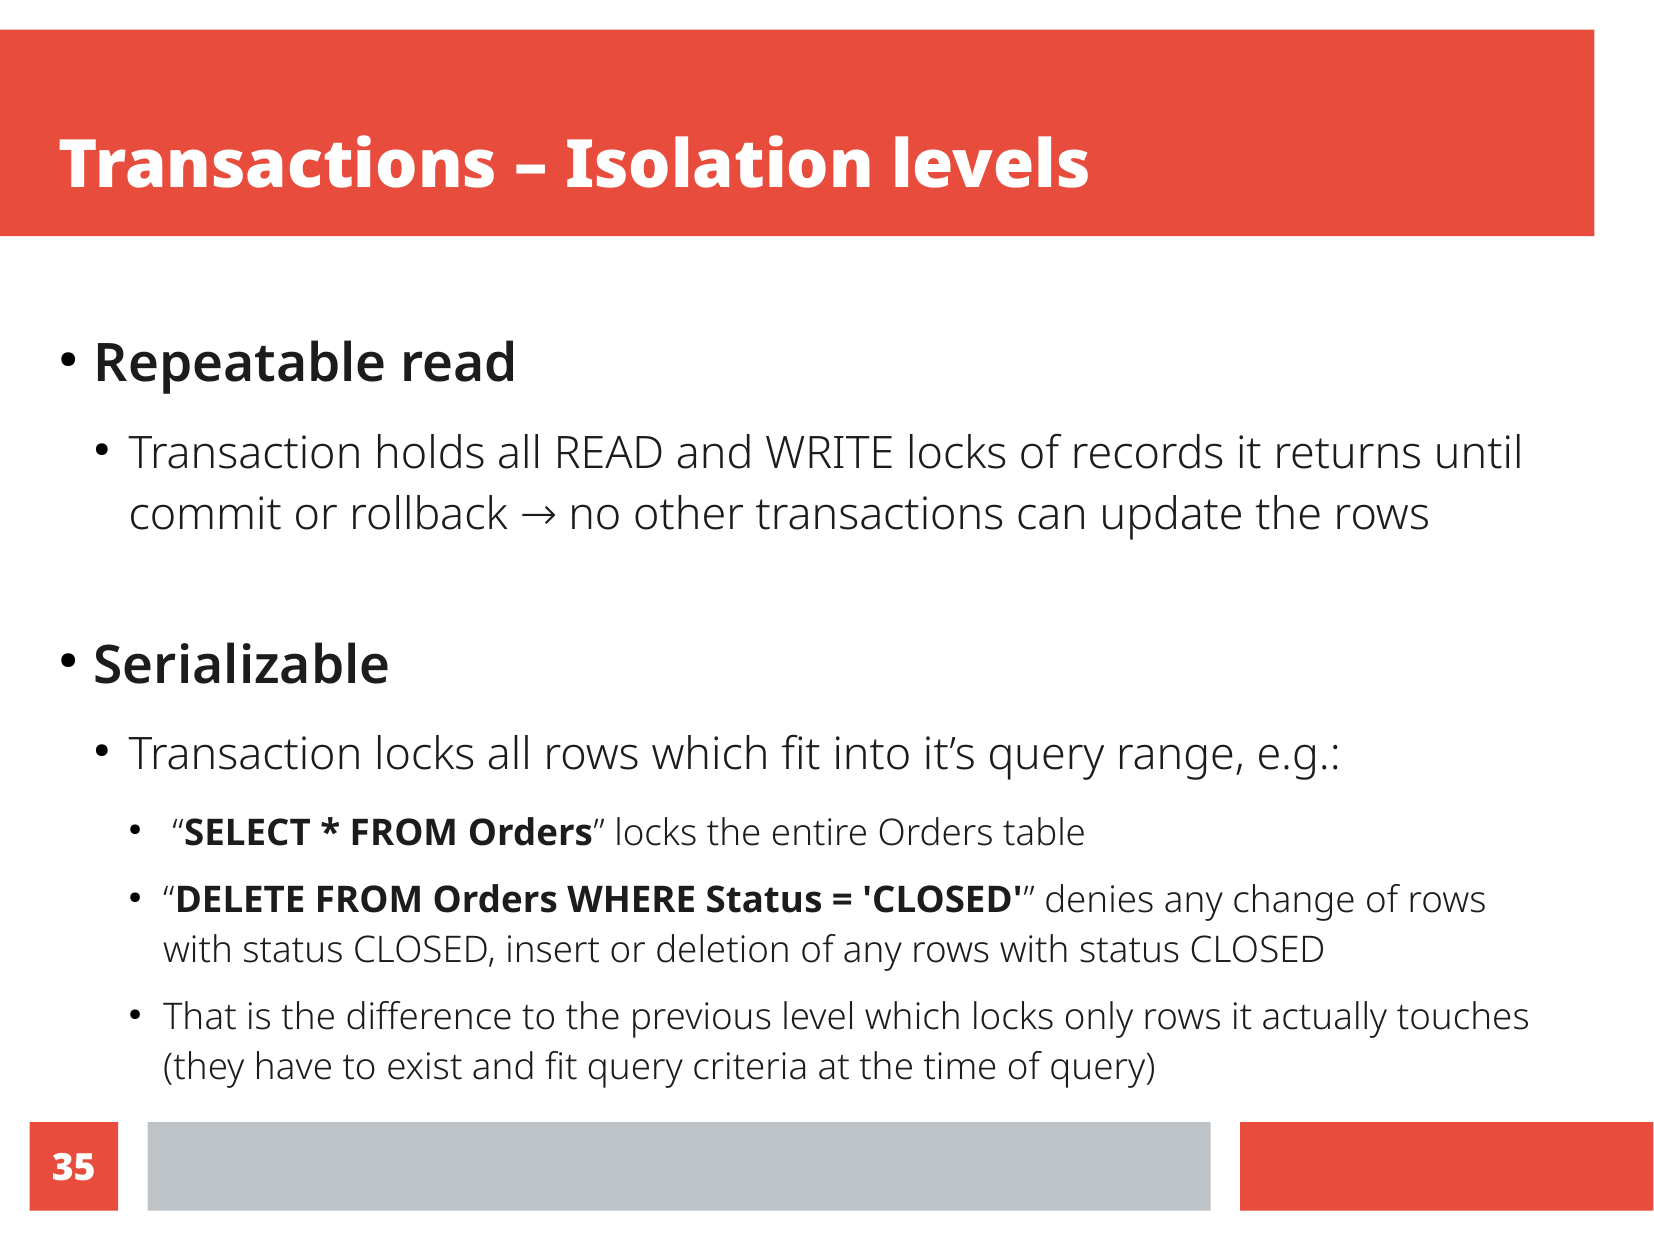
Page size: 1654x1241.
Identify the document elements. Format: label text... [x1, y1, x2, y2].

list Repeatable read Transaction holds all READ and WRITE locks of records it returns until commit or rollback → no other transactions can update the rows Serializable Transaction locks all rows which fit into it’s query range, e.g.: “SELECT * FROM Orders” locks the entire Orders table “DELETE FROM Orders WHERE Status = 'CLOSED'” denies any change of rows with status CLOSED, insert or deletion of any rows with status CLOSED That is the difference to the previous level which locks only rows it actually touches (they have to exist and fit query criteria at the time of query) [59, 324, 1565, 1093]
title Transactions – Isolation levels [59, 59, 1595, 207]
